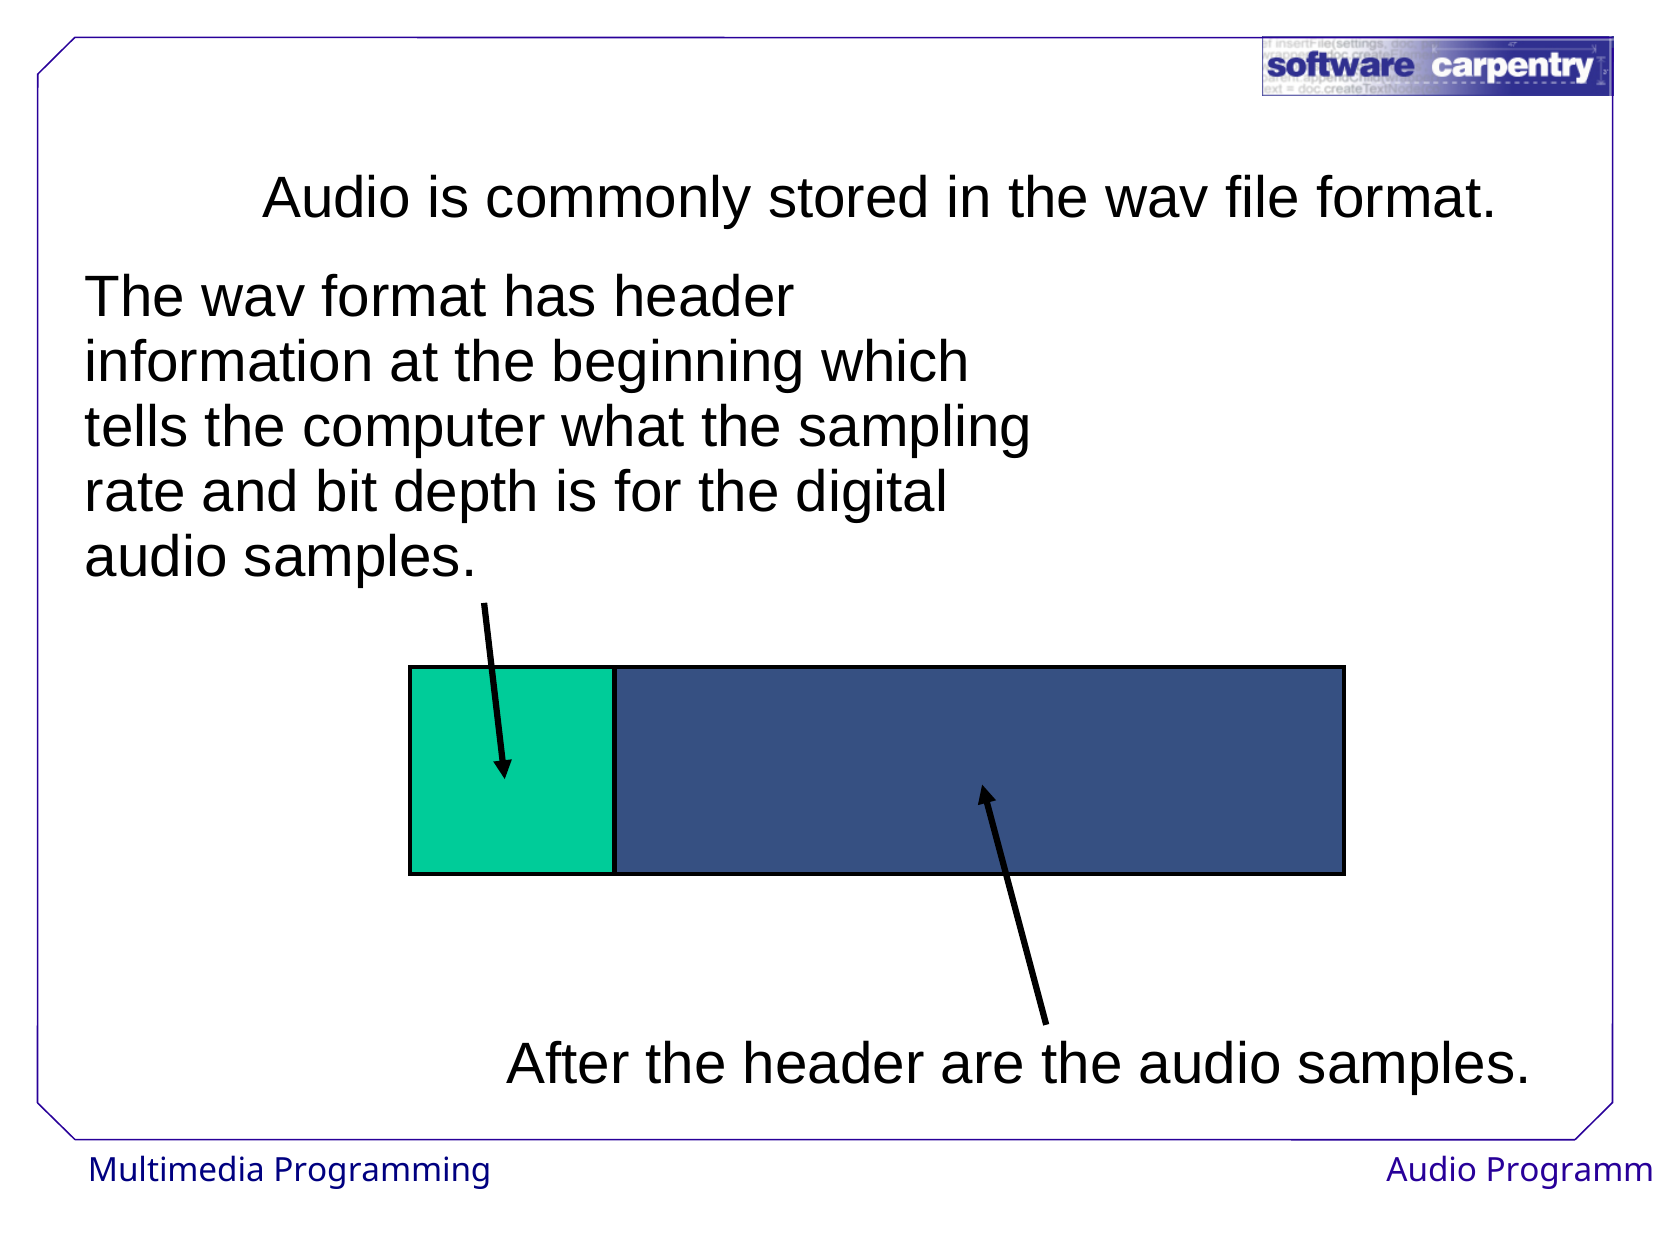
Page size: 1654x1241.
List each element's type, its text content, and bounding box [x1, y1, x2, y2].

picture [1262, 36, 1614, 96]
text_box Audio is commonly stored in the wav file format. [262, 165, 1500, 231]
text_box [409, 666, 1345, 874]
text_box The wav format has header information at the beginning which tells the computer what the sampling rate and bit depth is for the digital audio samples. [84, 256, 1073, 598]
text_box After the header are the audio samples. [506, 1025, 1555, 1102]
